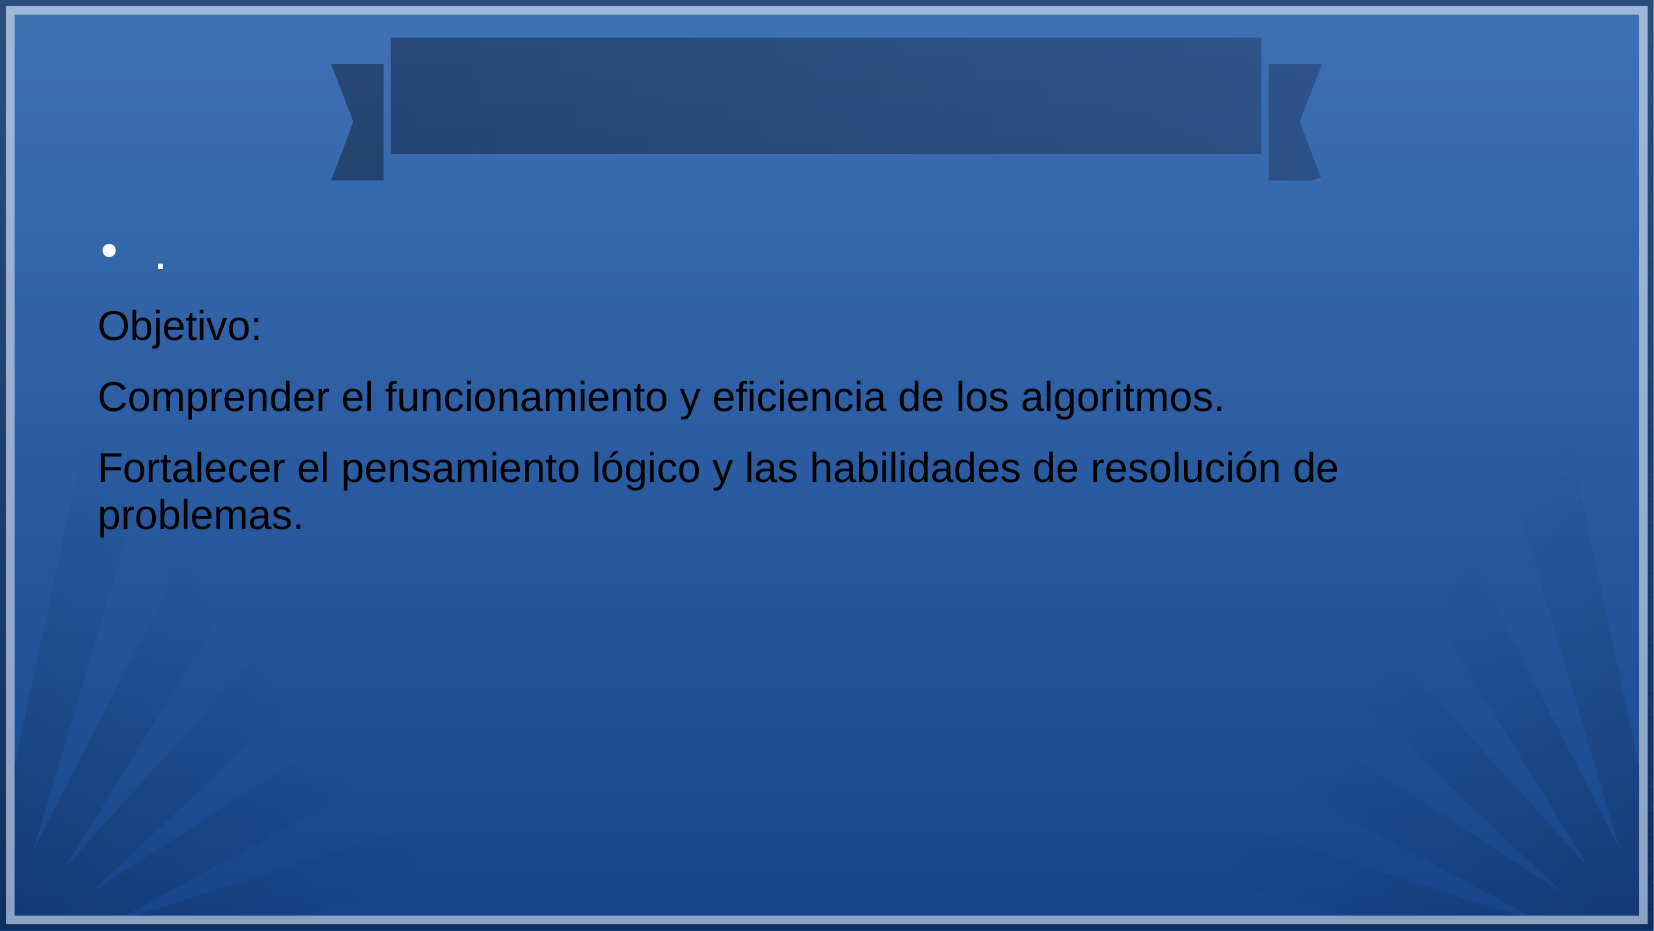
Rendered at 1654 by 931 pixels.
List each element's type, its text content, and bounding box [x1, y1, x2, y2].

list . [82, 224, 1571, 295]
text_box Objetivo: Comprender el funcionamiento y eficiencia de los algoritmos. Fortalecer el pensamiento lógico y las habilidades de resolución de problemas. [82, 295, 1571, 848]
